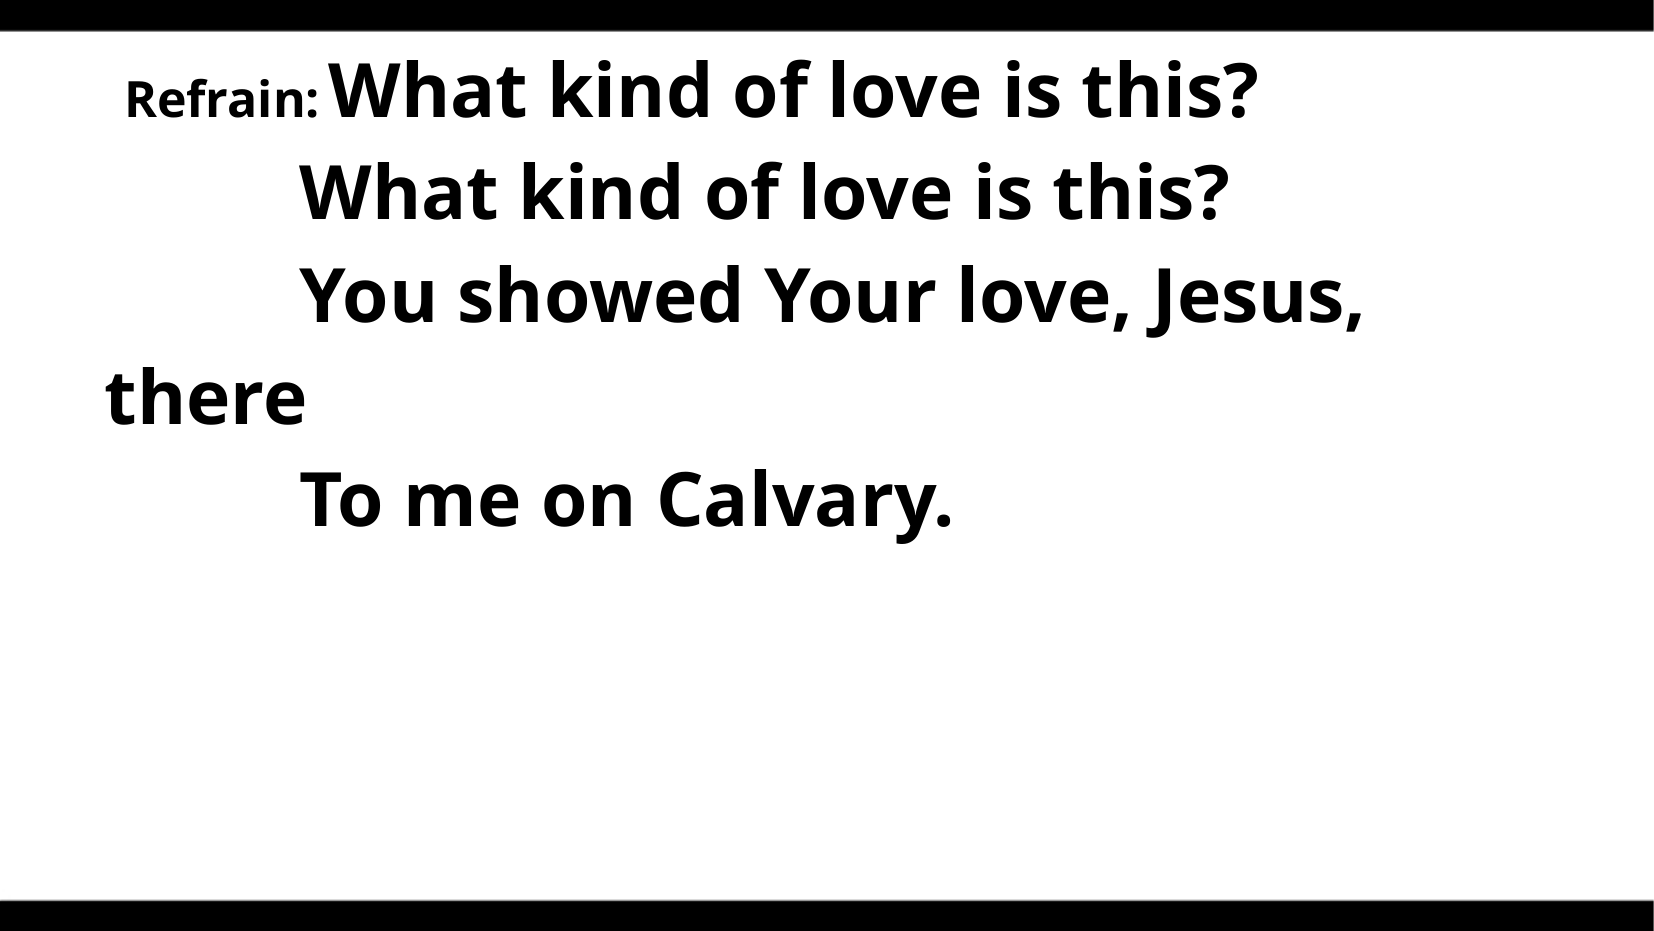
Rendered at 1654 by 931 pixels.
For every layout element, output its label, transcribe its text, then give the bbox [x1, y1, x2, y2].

text_box Refrain: What kind of love is this? What kind of love is this? You showed Your love, Jesus, there To me on Calvary. [90, 30, 1561, 473]
picture [0, 0, 1654, 931]
